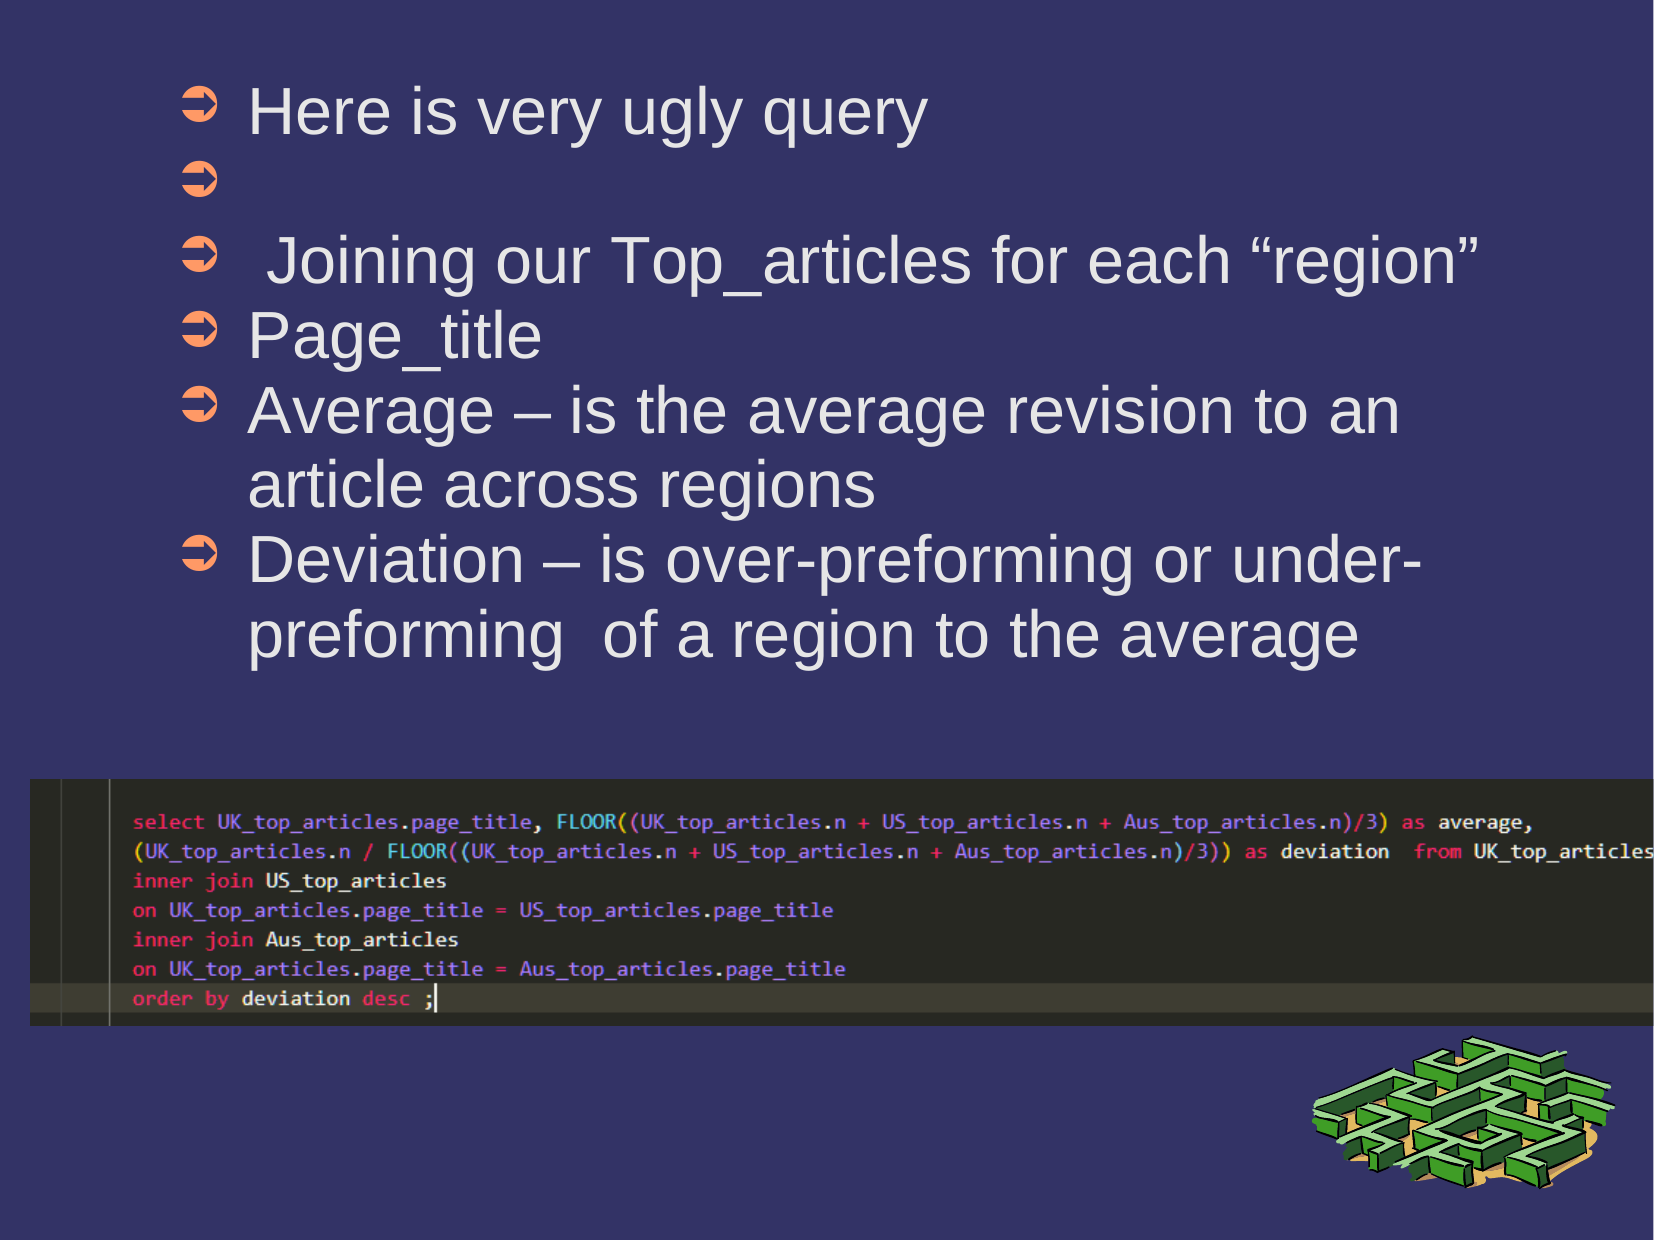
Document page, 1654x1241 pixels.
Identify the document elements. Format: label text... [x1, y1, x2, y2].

picture [30, 779, 1654, 1026]
list Here is very ugly query Joining our Top_articles for each “region” Page_title Average – is the average revision to an article across regions Deviation – is over-preforming or under-preforming of a region to the average [165, 73, 1556, 779]
